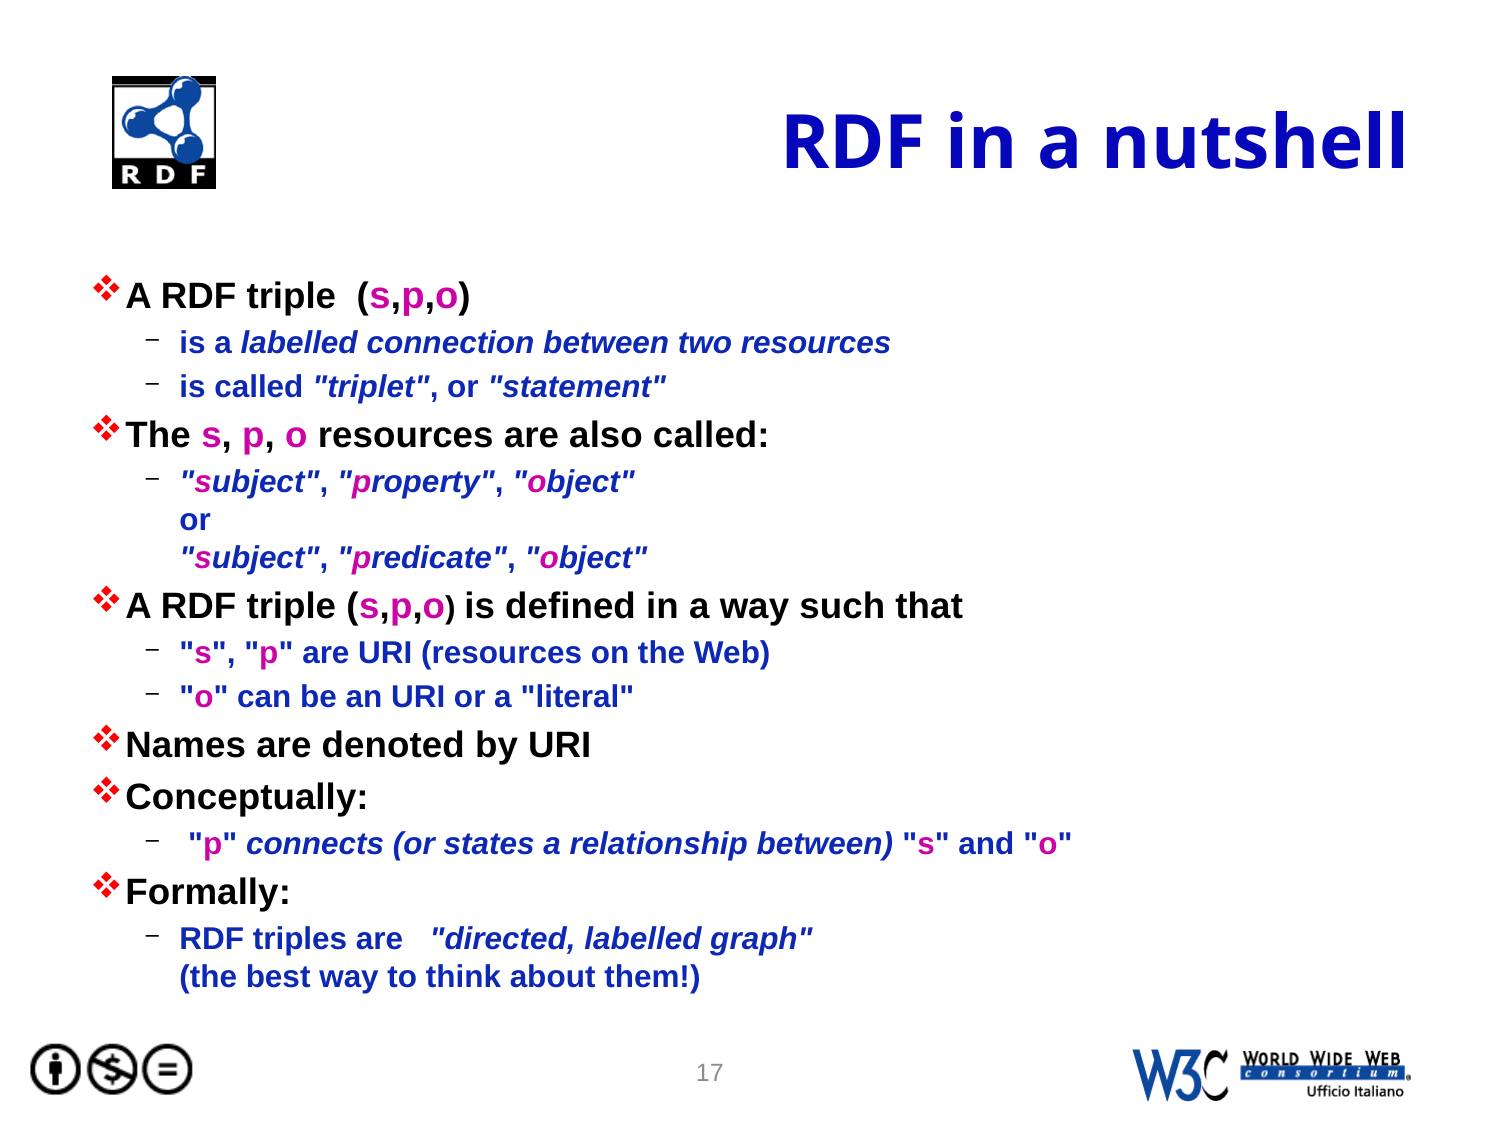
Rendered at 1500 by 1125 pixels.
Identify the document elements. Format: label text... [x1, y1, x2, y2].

title RDF in a nutshell [75, 45, 1425, 233]
picture [112, 76, 216, 189]
slide_number <number> [680, 1041, 761, 1102]
picture [1132, 1049, 1412, 1102]
picture [15, 1022, 205, 1106]
list A RDF triple (s,p,o) is a labelled connection between two resources is called "triplet", or "statement" The s, p, o resources are also called: "subject", "property", "object" or "subject", "predicate", "object" A RDF triple (s,p,o) is defined in a way such that "s", "p" are URI (resources on the Web) "o" can be an URI or a "literal" Names are denoted by URI Conceptually: "p" connects (or states a relationship between) "s" and "o" Formally: RDF triples are "directed, labelled graph" (the best way to think about them!) [75, 262, 1425, 1005]
